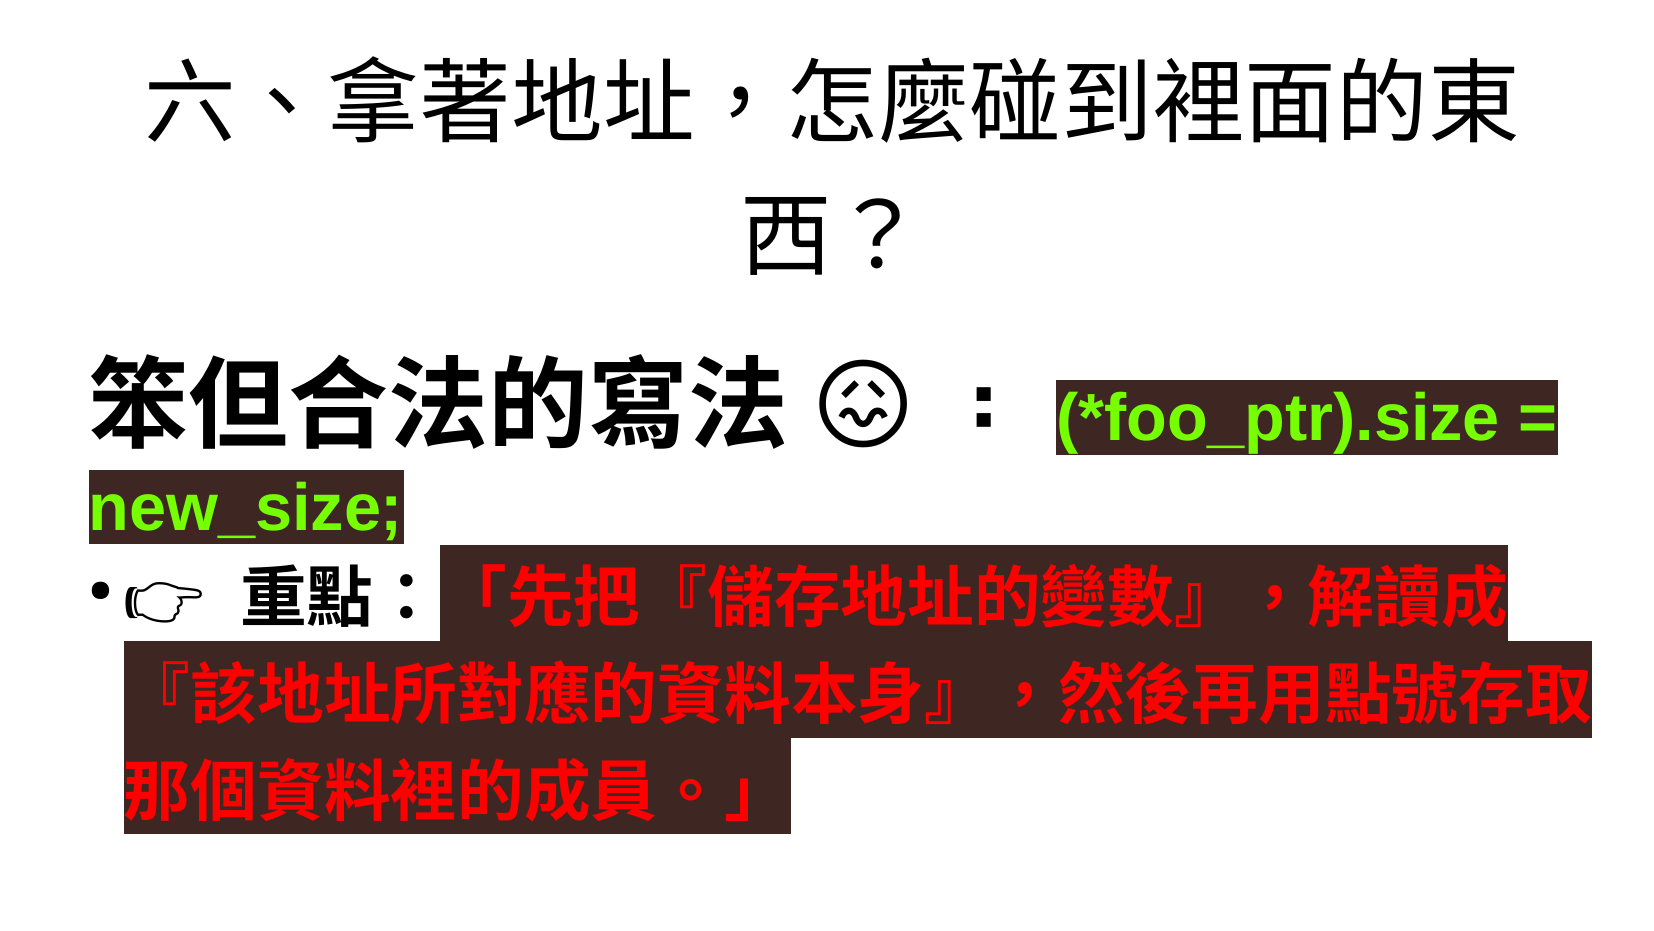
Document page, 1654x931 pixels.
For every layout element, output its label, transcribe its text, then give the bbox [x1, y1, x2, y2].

subtitle 笨但合法的寫法 😖 ꞉ (*foo_ptr).size = new_size; 👉 重點：「先把『儲存地址的變數』，解讀成『該地址所對應的資料本身』，然後再用點號存取那個資料裡的成員。」 [88, 324, 1595, 916]
title 六、拿著地址，怎麼碰到裡面的東西？ [88, 29, 1577, 296]
chart [772, 420, 891, 479]
